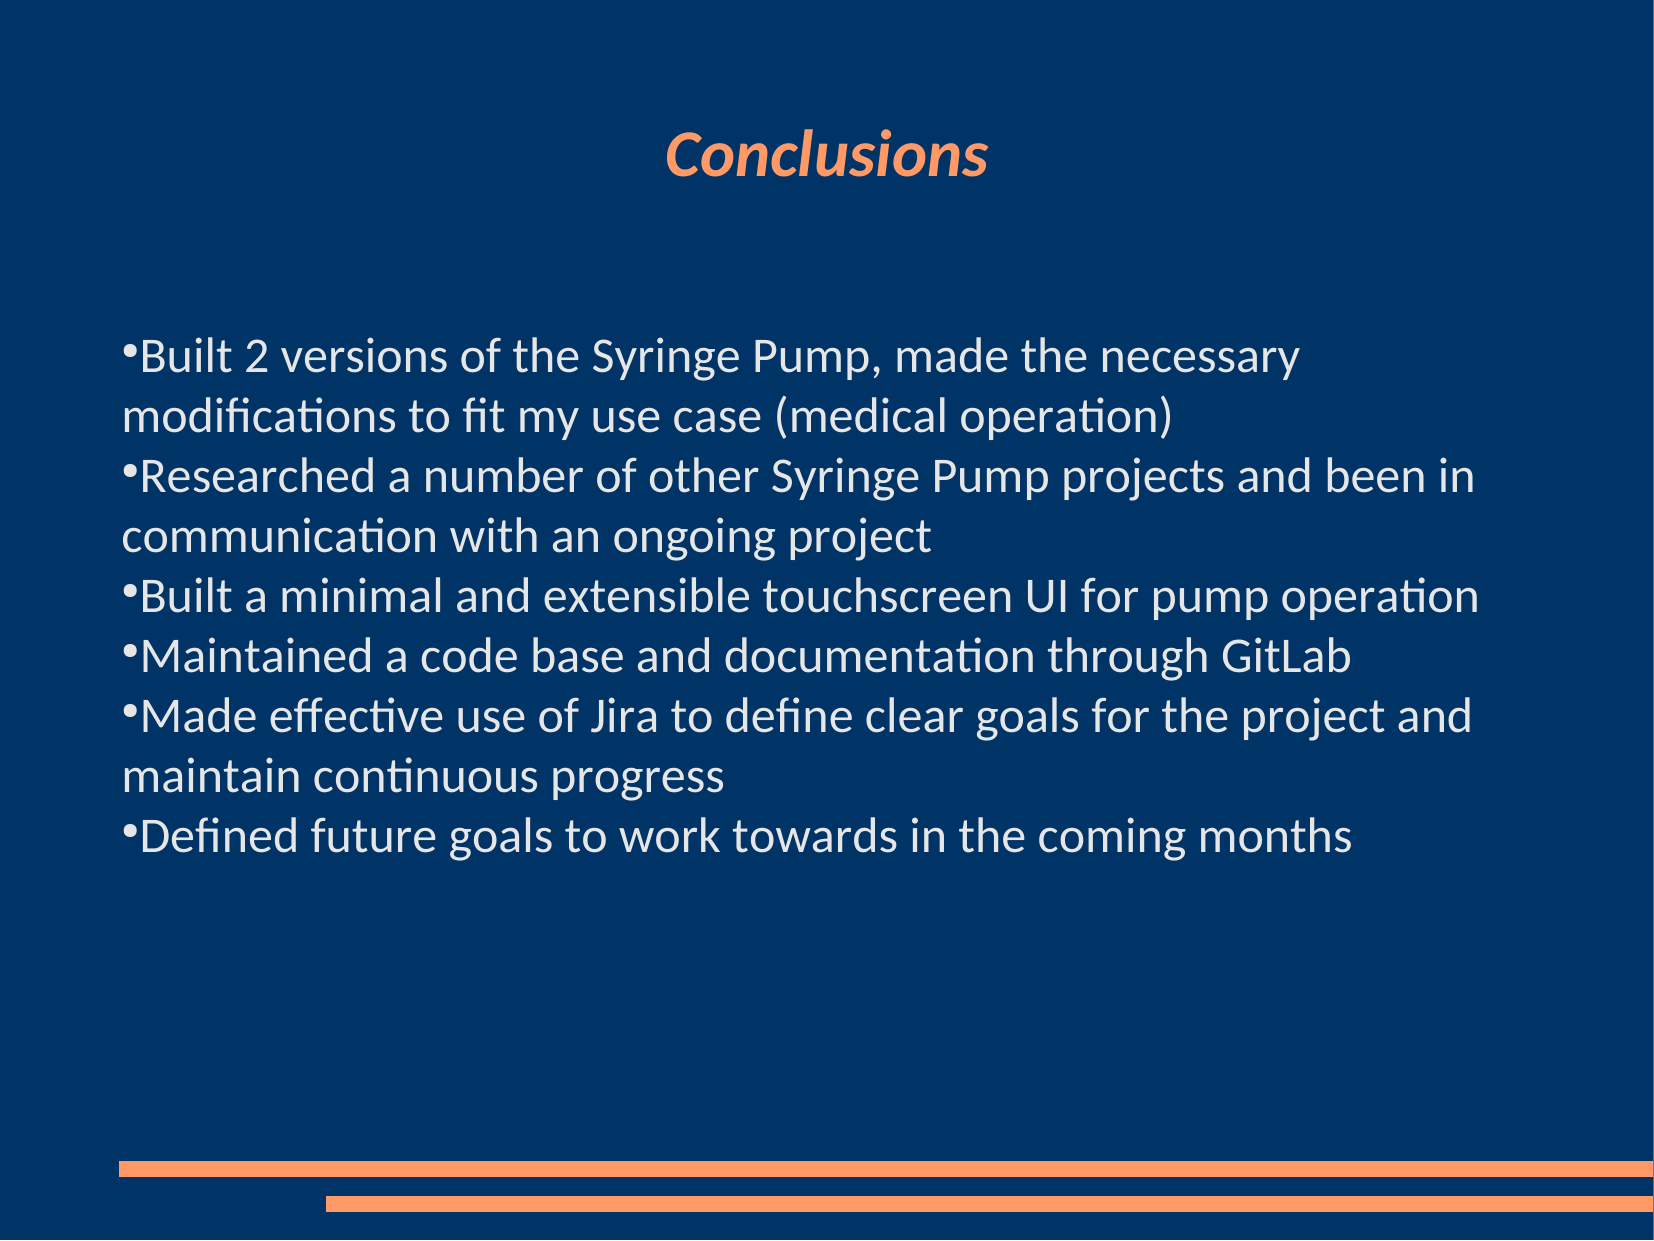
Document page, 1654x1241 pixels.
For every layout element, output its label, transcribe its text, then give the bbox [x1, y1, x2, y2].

list Built 2 versions of the Syringe Pump, made the necessary modifications to fit my use case (medical operation) Researched a number of other Syringe Pump projects and been in communication with an ongoing project Built a minimal and extensible touchscreen UI for pump operation Maintained a code base and documentation through GitLab Made effective use of Jira to define clear goals for the project and maintain continuous progress Defined future goals to work towards in the coming months [121, 322, 1561, 1142]
title Conclusions [121, 46, 1534, 254]
